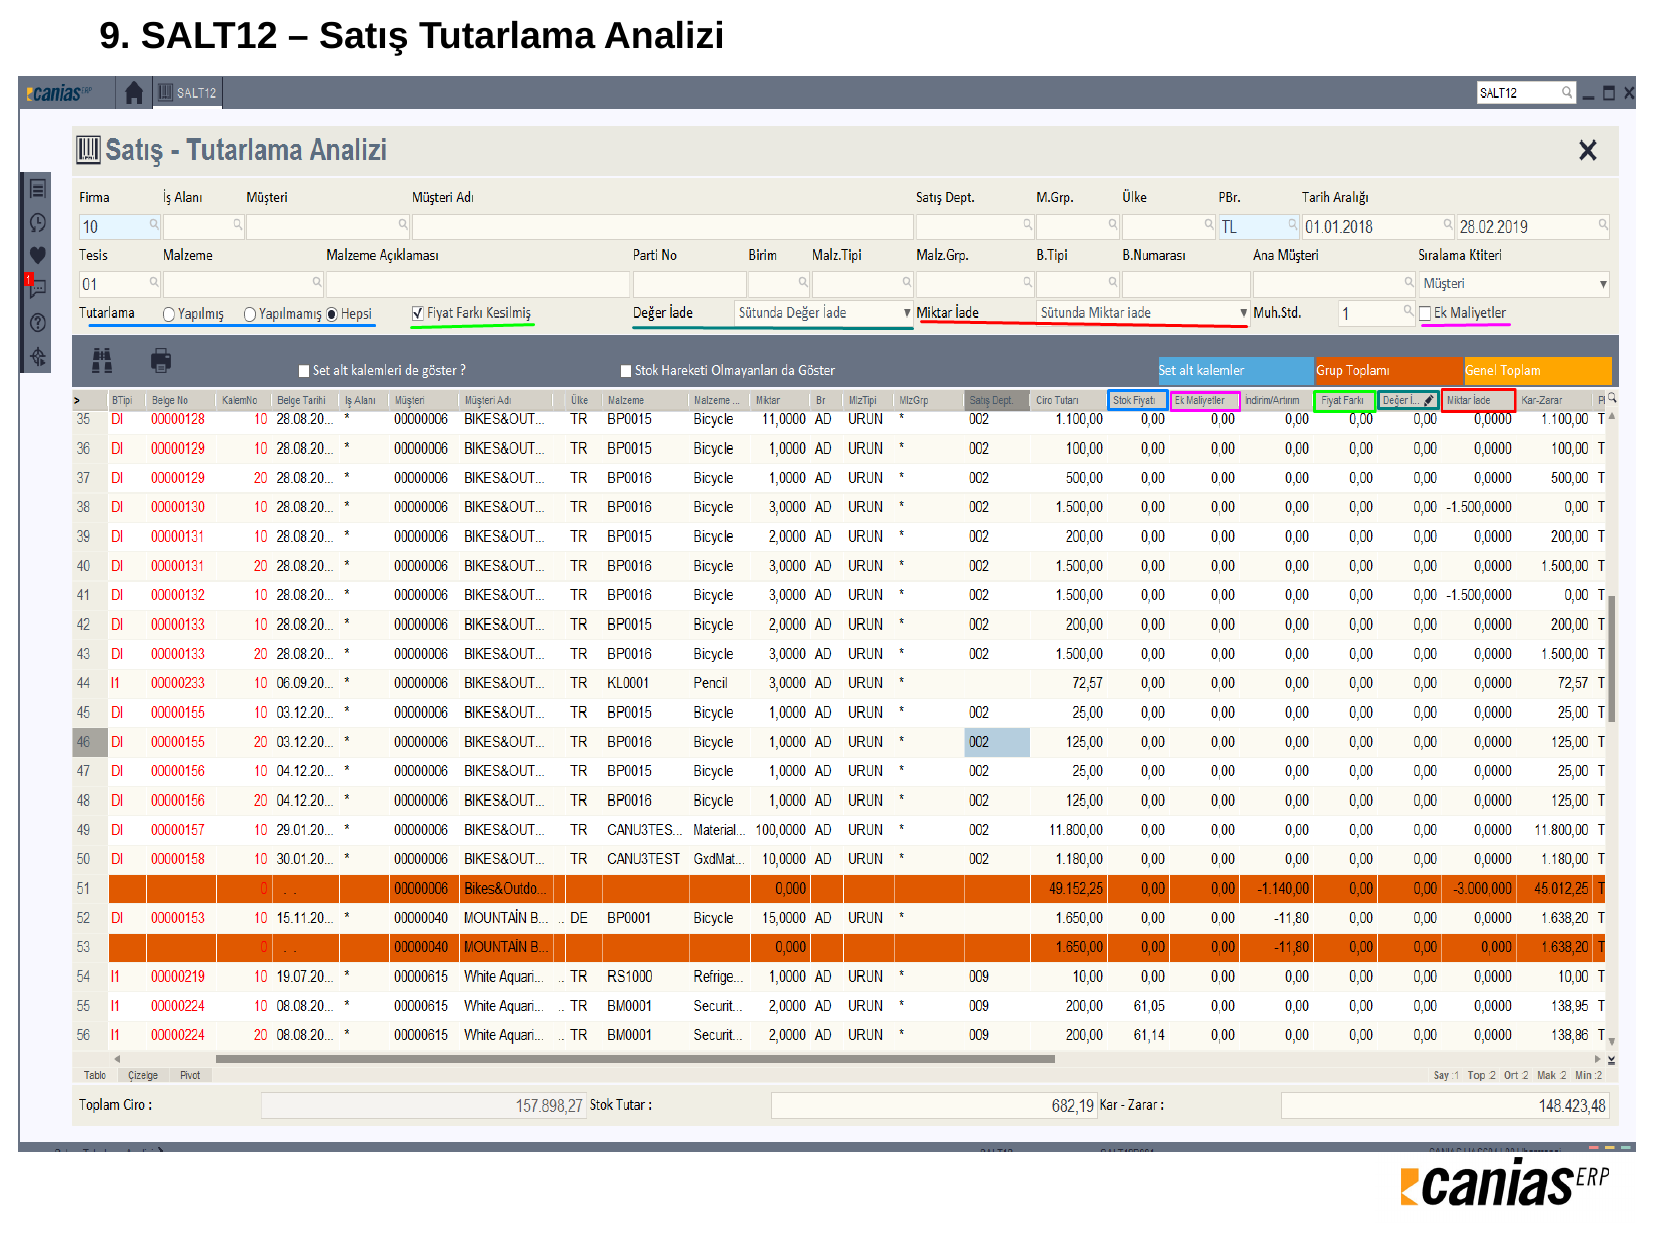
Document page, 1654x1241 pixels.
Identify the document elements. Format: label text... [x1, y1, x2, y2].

picture [18, 76, 1636, 1223]
text_box 9. SALT12 – Satış Tutarlama Analizi [10, 6, 1625, 65]
